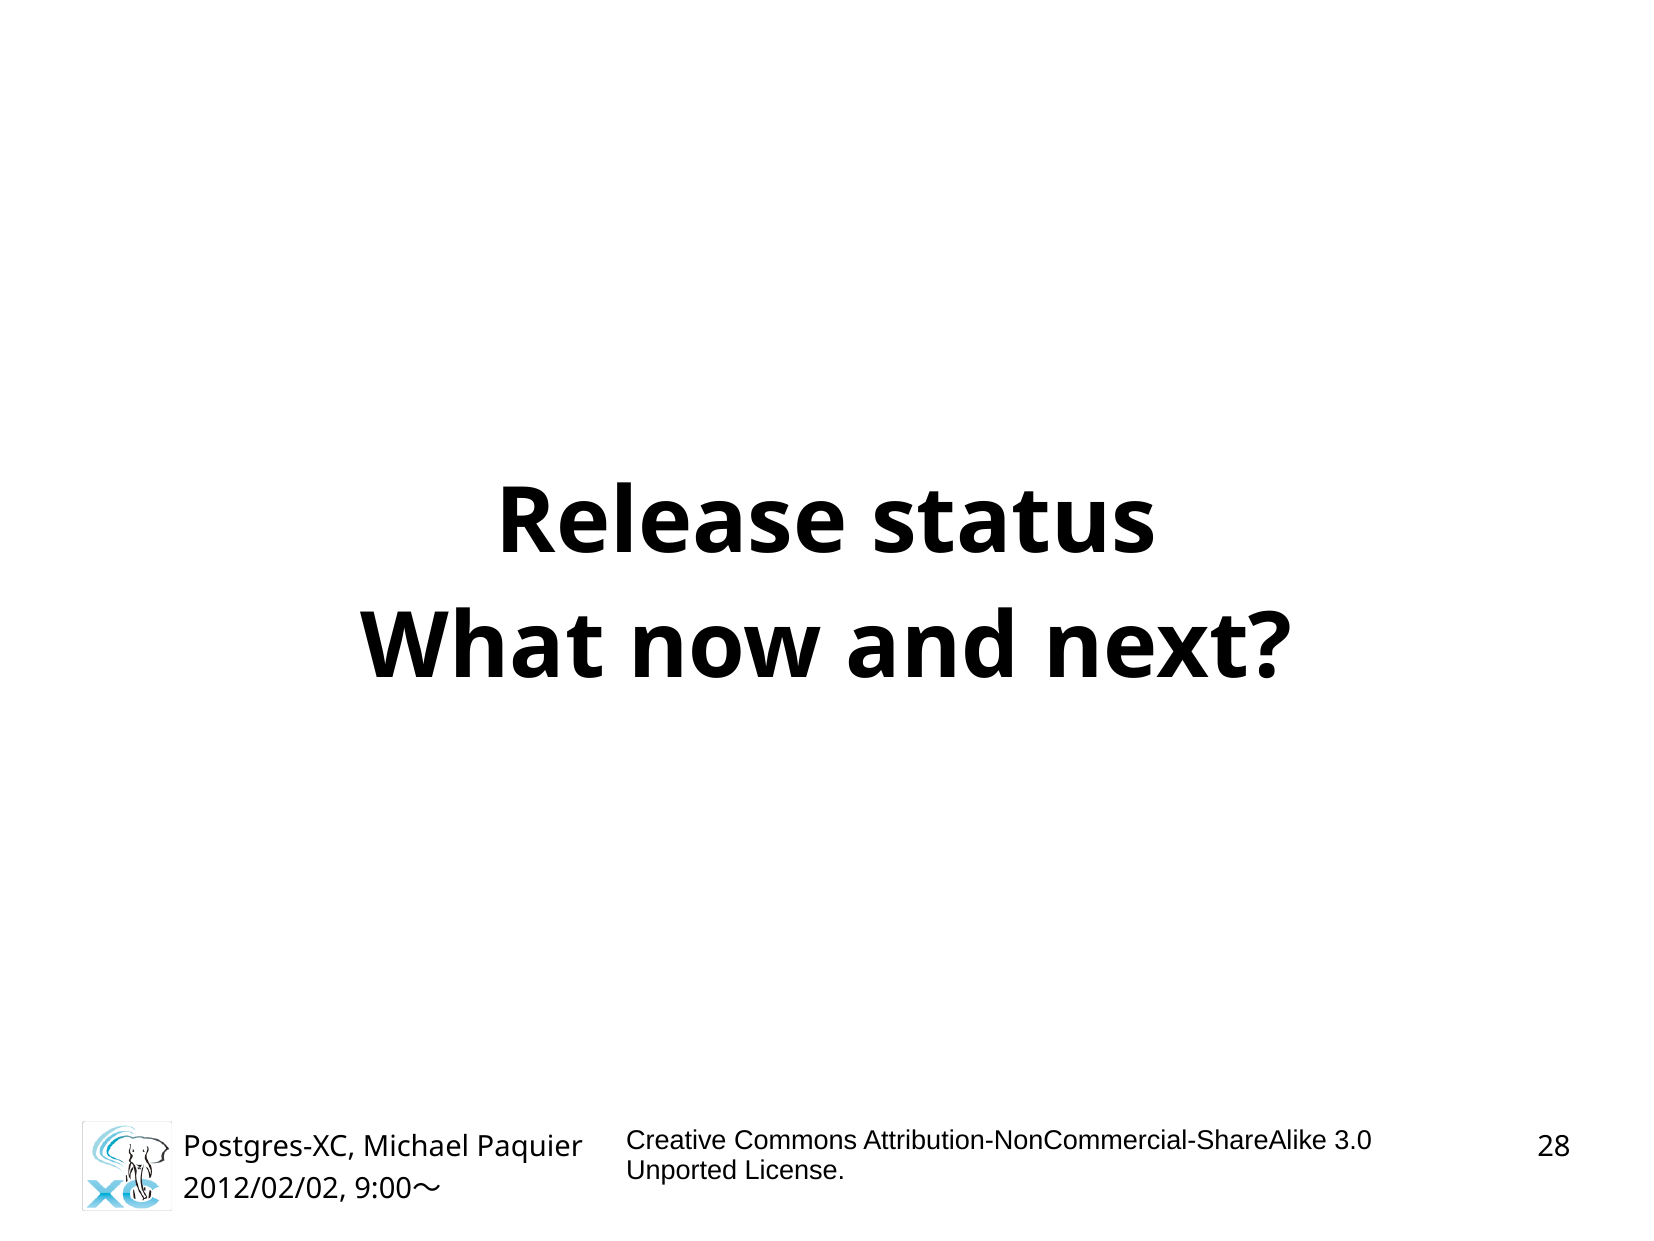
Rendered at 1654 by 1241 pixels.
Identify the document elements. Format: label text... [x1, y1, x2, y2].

picture [82, 1121, 172, 1211]
subtitle Release status What now and next? [82, 49, 1571, 1109]
